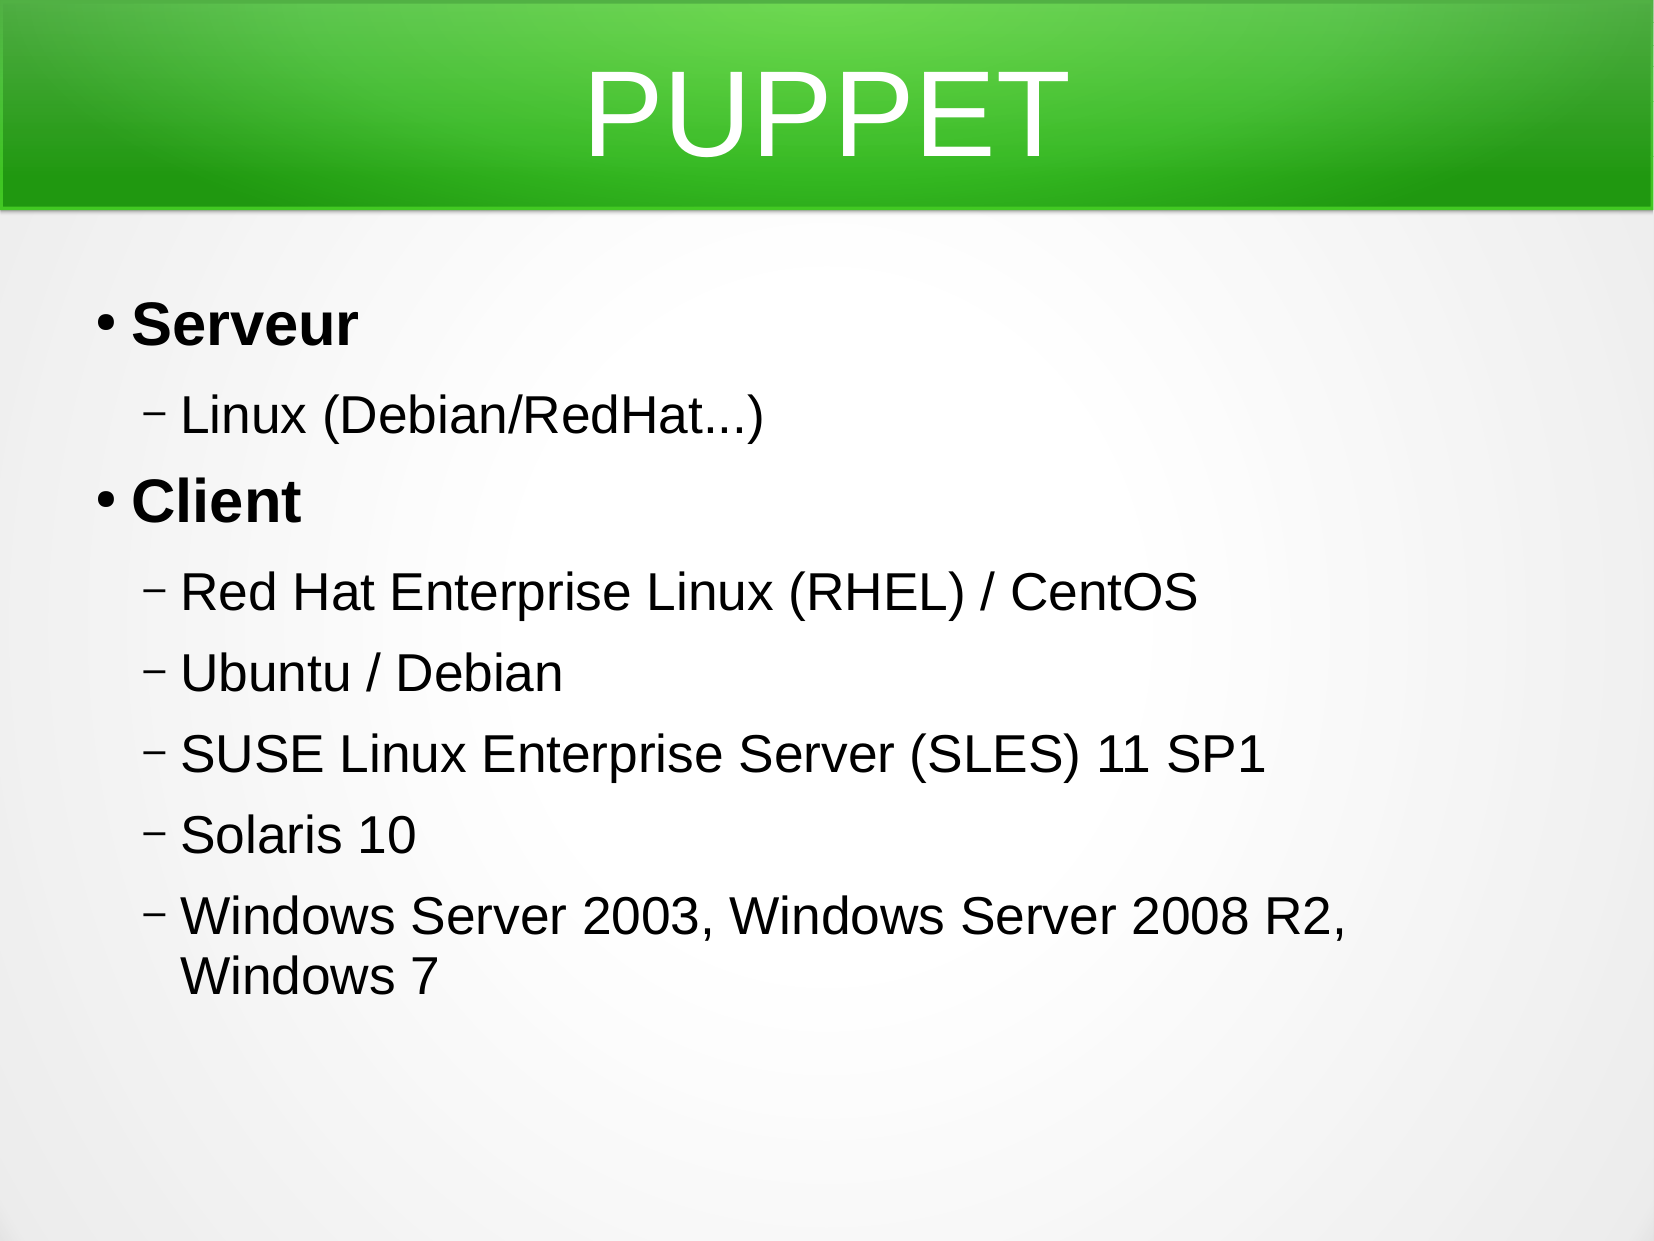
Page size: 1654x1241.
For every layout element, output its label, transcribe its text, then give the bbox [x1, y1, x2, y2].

title PUPPET [82, 45, 1571, 183]
list Serveur Linux (Debian/RedHat...) Client Red Hat Enterprise Linux (RHEL) / CentOS Ubuntu / Debian SUSE Linux Enterprise Server (SLES) 11 SP1 Solaris 10 Windows Server 2003, Windows Server 2008 R2, Windows 7 [82, 290, 1538, 1010]
